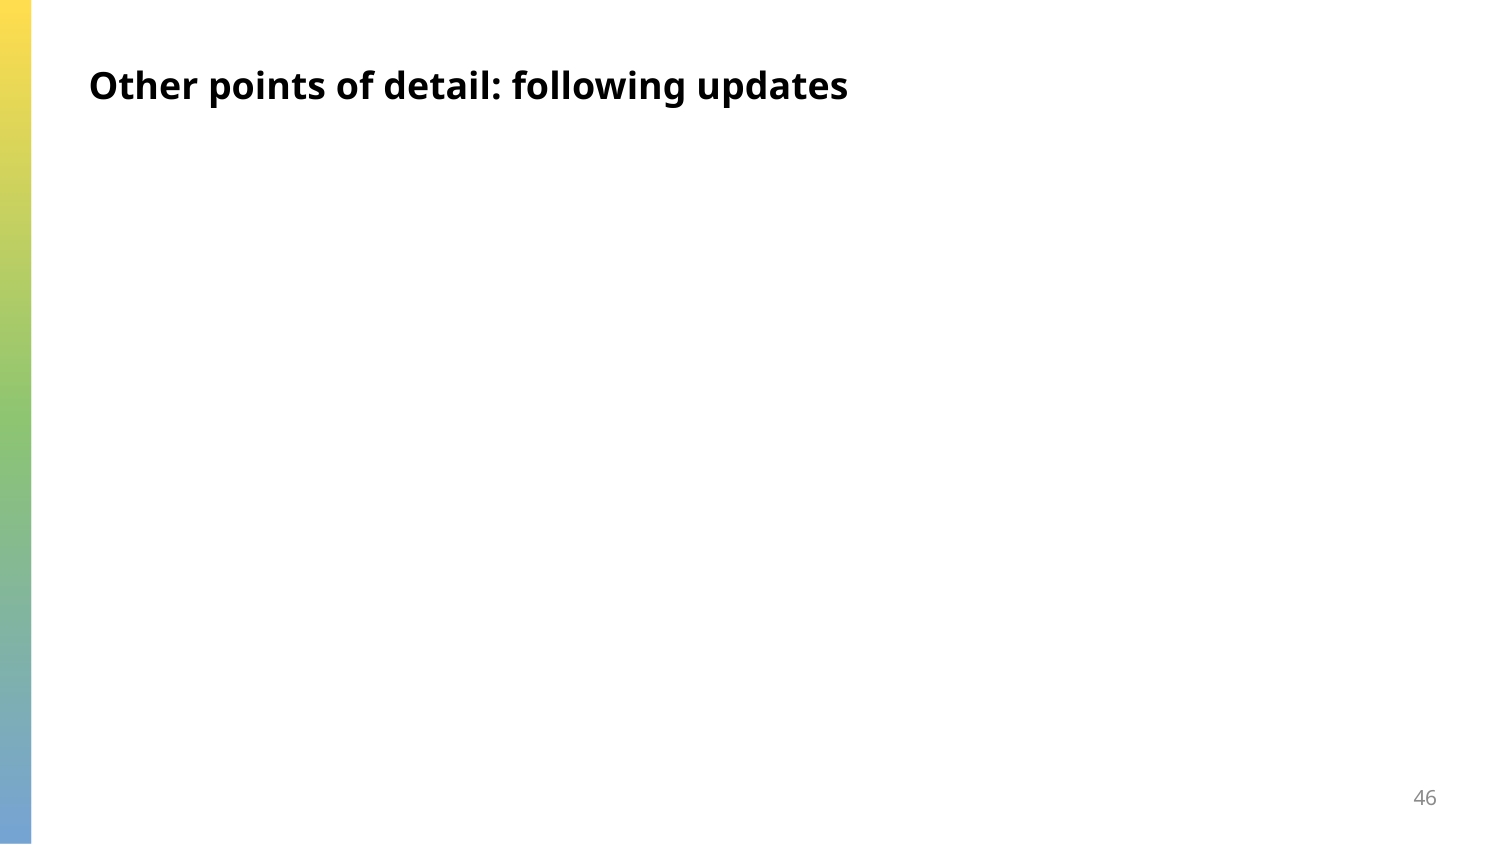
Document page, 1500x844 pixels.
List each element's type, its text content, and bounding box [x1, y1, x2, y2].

list Other points of detail: following updates [88, 61, 1442, 157]
picture [0, 0, 1500, 844]
